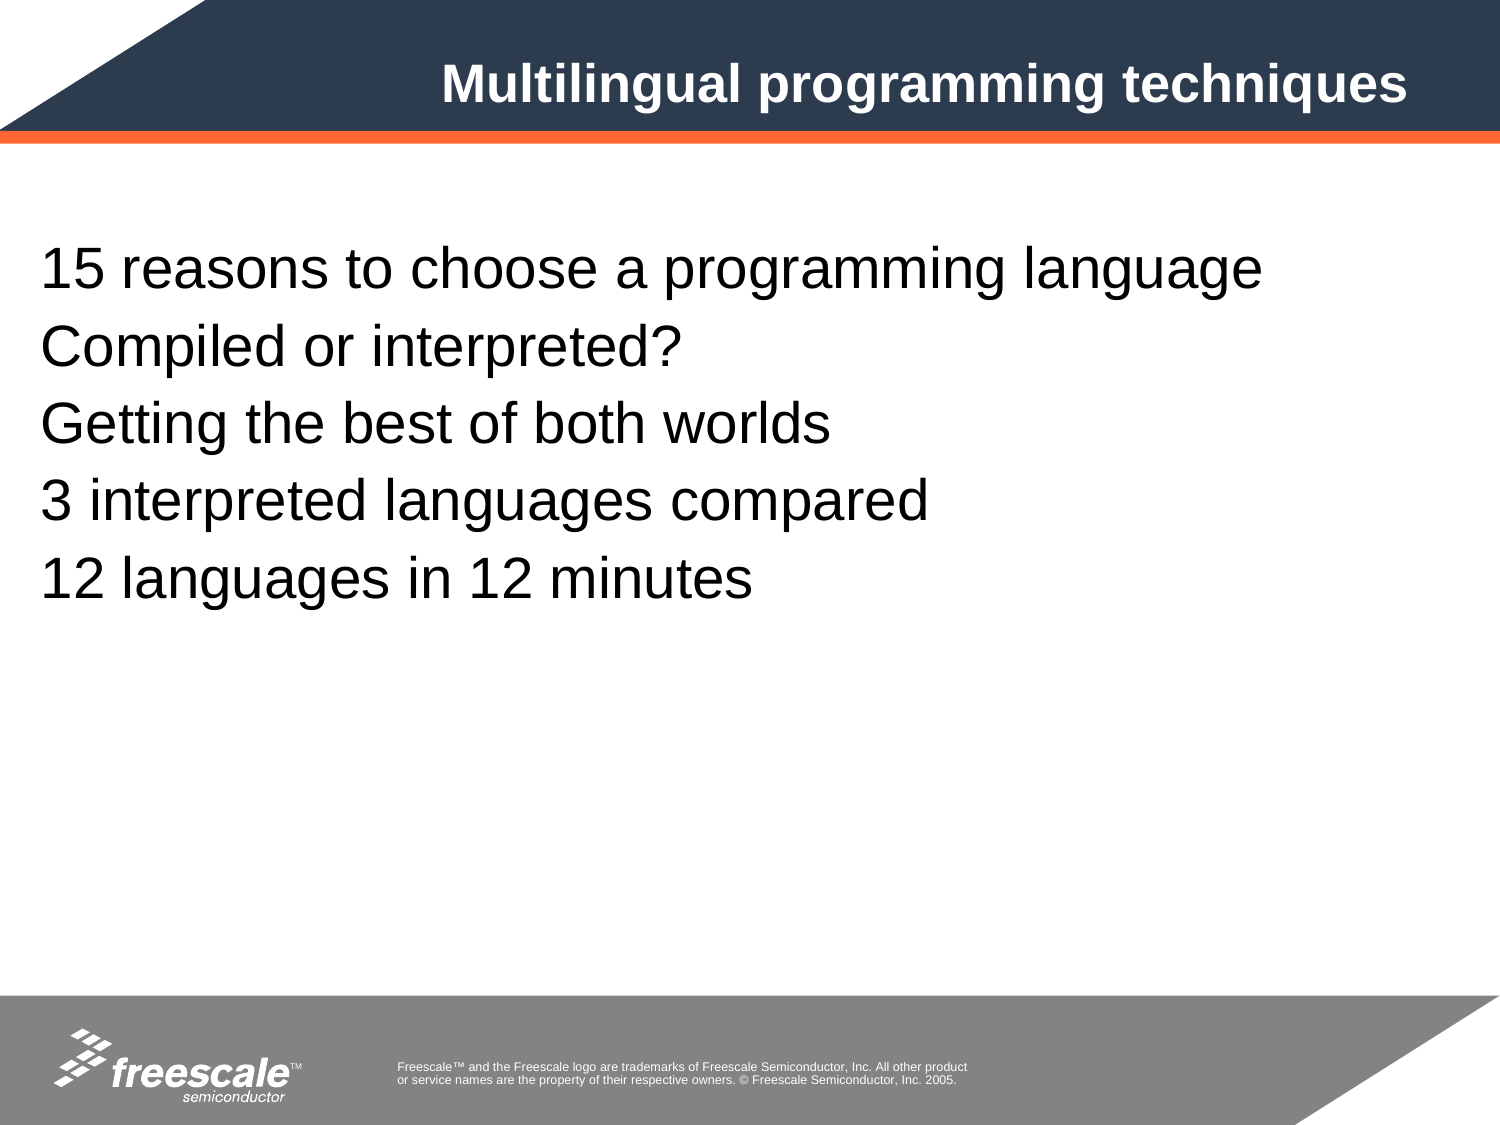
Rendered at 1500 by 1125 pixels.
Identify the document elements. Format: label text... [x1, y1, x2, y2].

list 15 reasons to choose a programming language Compiled or interpreted? Getting the best of both worlds 3 interpreted languages compared 12 languages in 12 minutes [25, 155, 1467, 986]
title Multilingual programming techniques [75, 29, 1426, 142]
